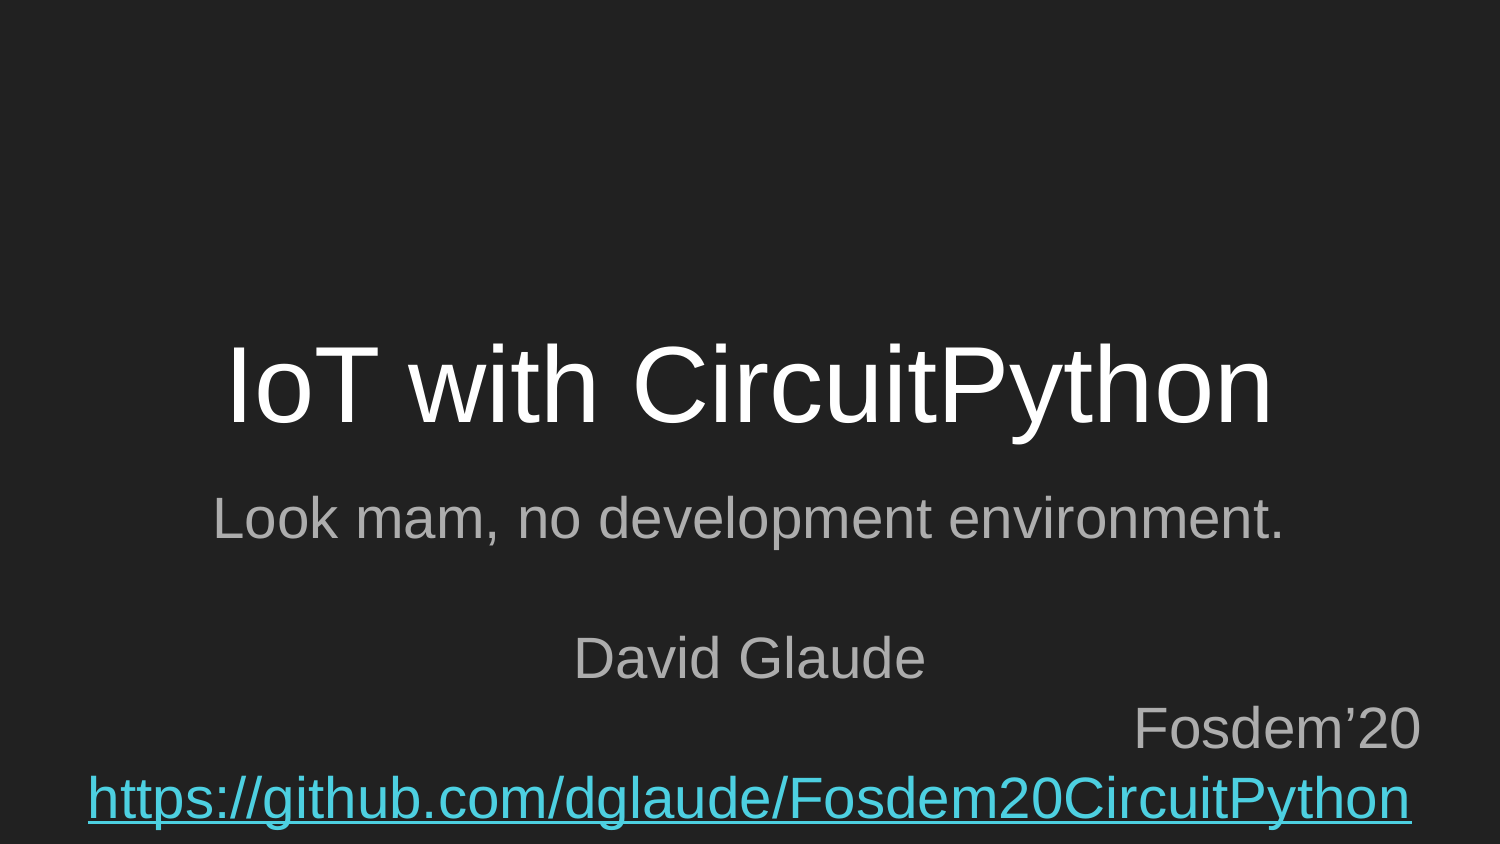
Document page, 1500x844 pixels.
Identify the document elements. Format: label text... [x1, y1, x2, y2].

subtitle Look mam, no development environment. David Glaude Fosdem’20 https://github.com/dglaude/Fosdem20CircuitPython [51, 464, 1449, 595]
title IoT with CircuitPython [51, 122, 1449, 459]
